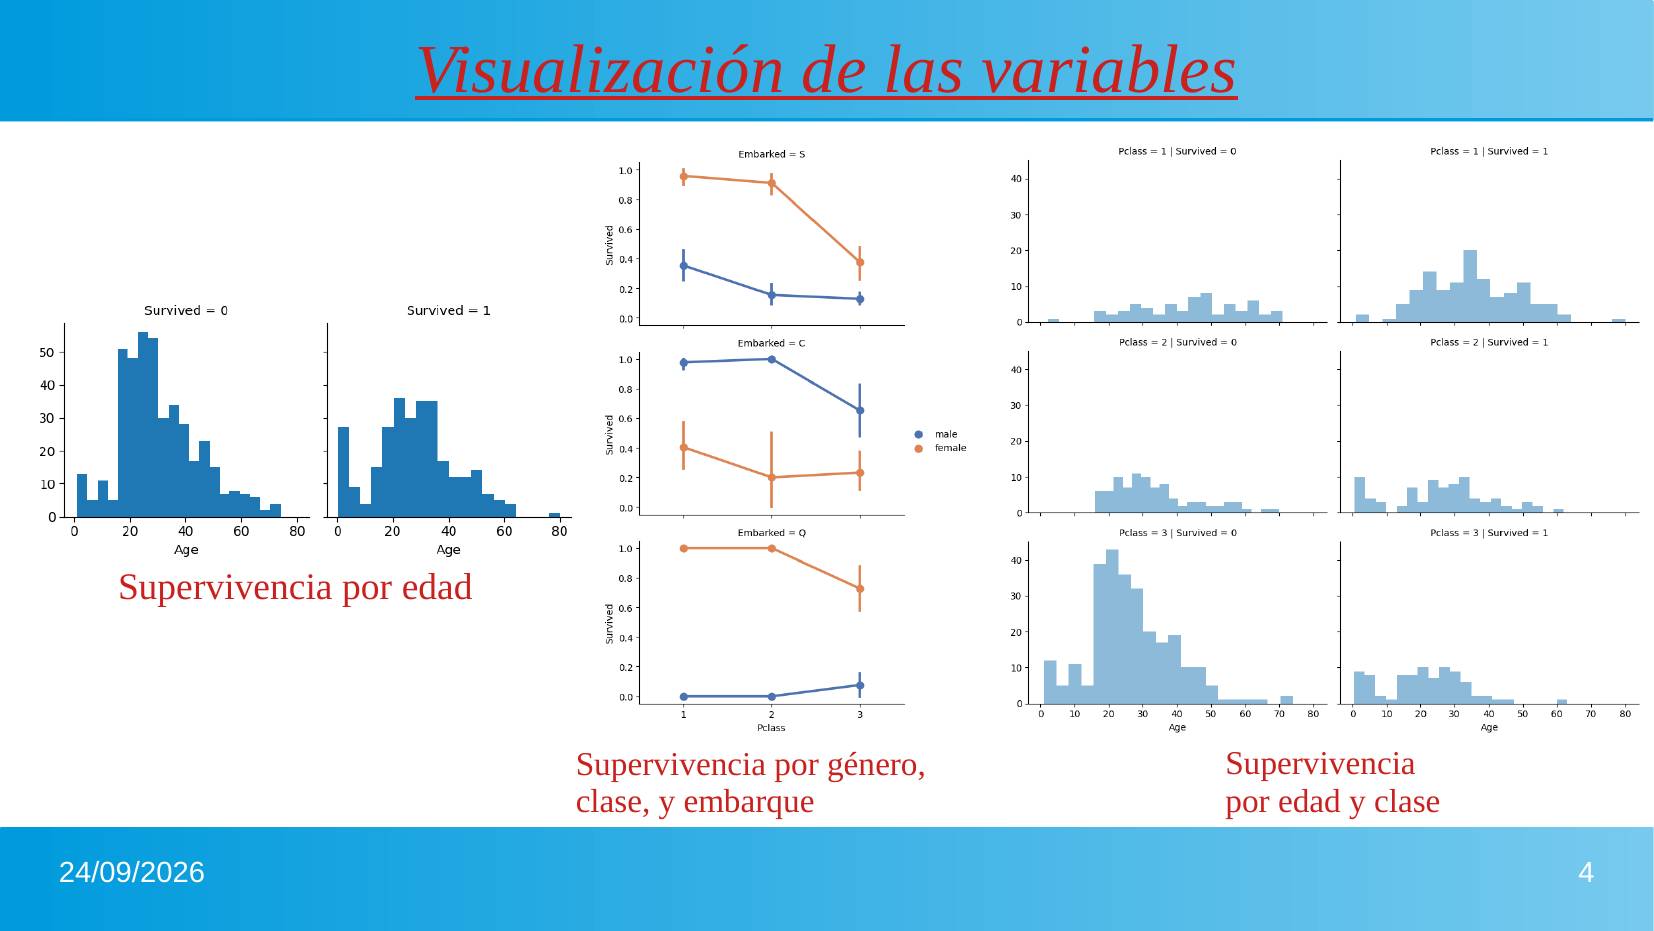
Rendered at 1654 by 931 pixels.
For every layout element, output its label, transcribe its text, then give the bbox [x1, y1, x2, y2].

text_box Supervivencia por género, clase, y embarque [561, 738, 975, 865]
text_box Supervivencia por edad y clase [1210, 737, 1477, 827]
picture [1003, 140, 1654, 739]
picture [598, 143, 975, 738]
list Supervivencia por edad [118, 566, 502, 625]
title Visualización de las variables [59, 29, 1595, 108]
picture [29, 295, 579, 566]
